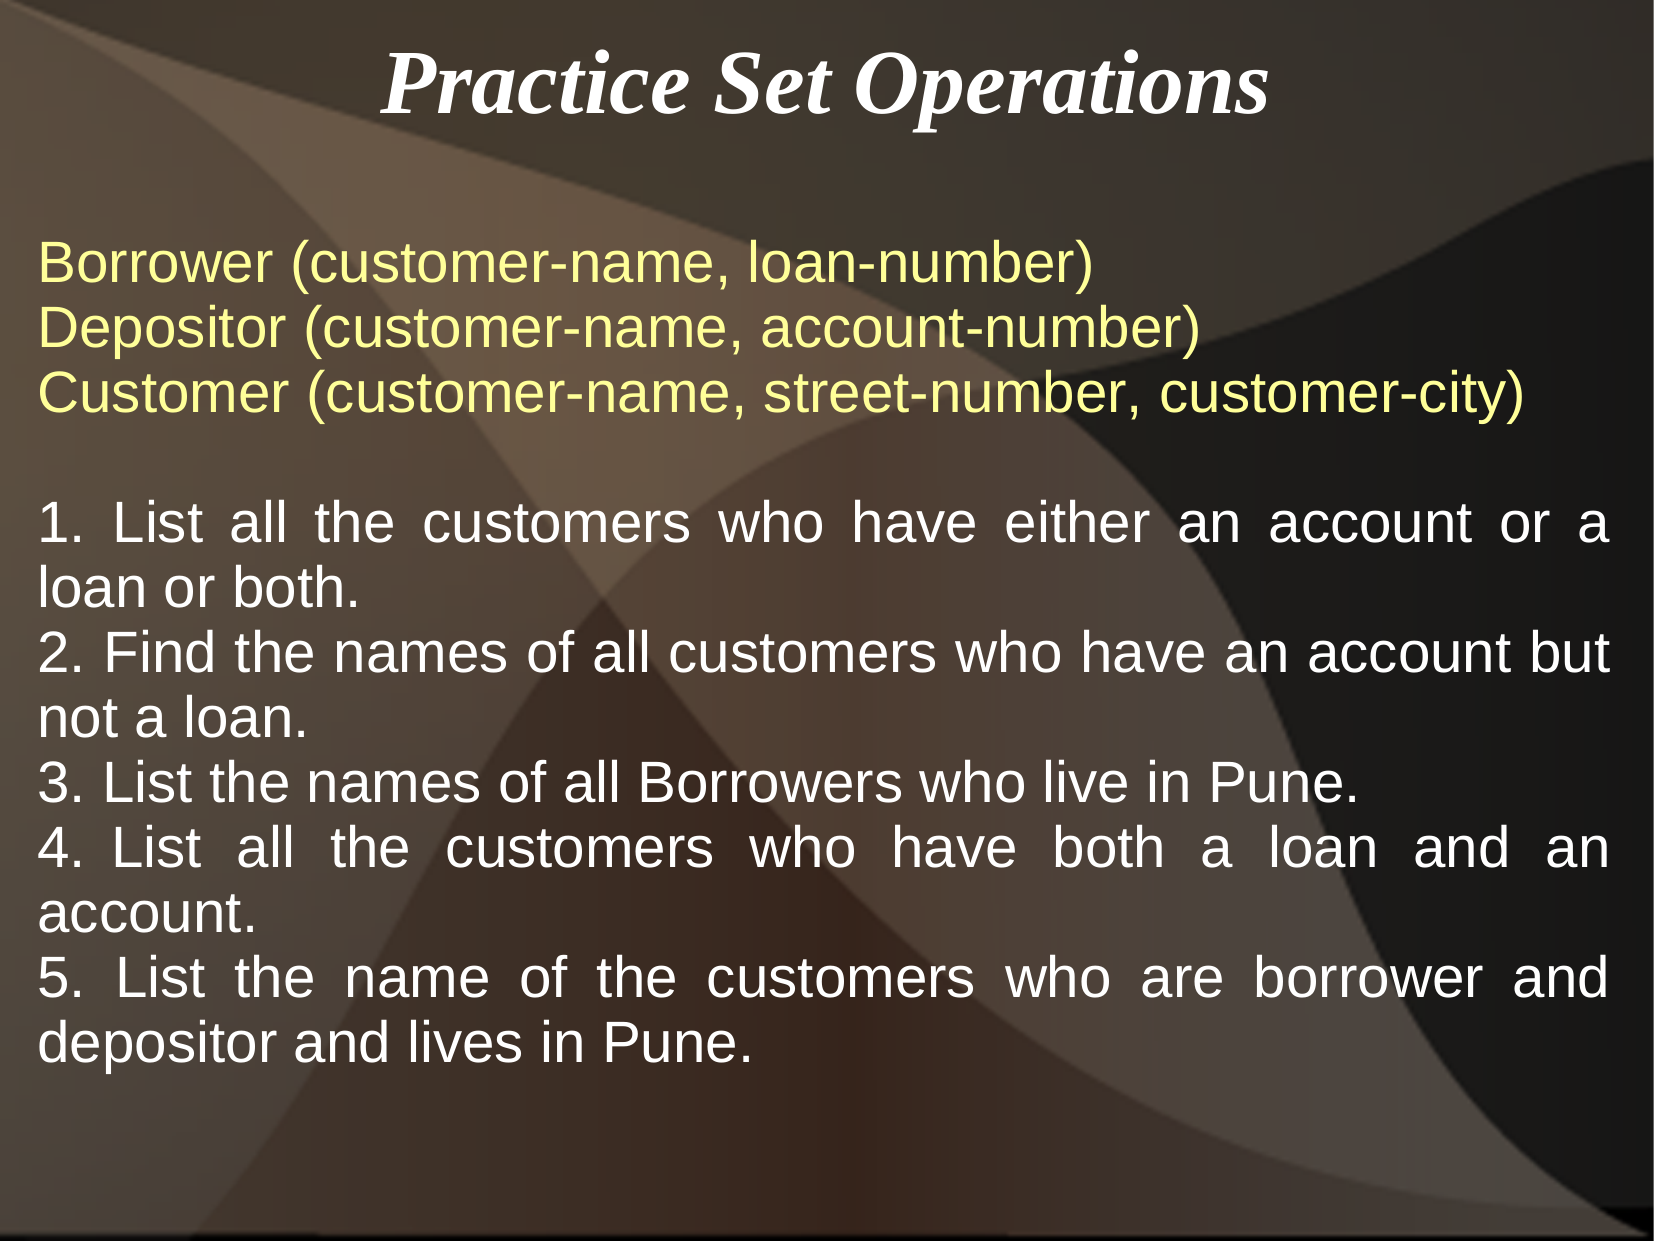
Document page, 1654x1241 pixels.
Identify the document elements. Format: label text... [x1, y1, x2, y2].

title Practice Set Operations [82, 15, 1571, 151]
picture [0, 0, 1654, 1241]
subtitle Borrower (customer-name, loan-number) Depositor (customer-name, account-number) Customer (customer-name, street-number, customer-city) 1. List all the customers who have either an account or a loan or both. 2. Find the names of all customers who have an account but not a loan. 3. List the names of all Borrowers who live in Pune. 4. List all the customers who have both a loan and an account. 5. List the name of the customers who are borrower and depositor and lives in Pune. [37, 229, 1613, 1075]
